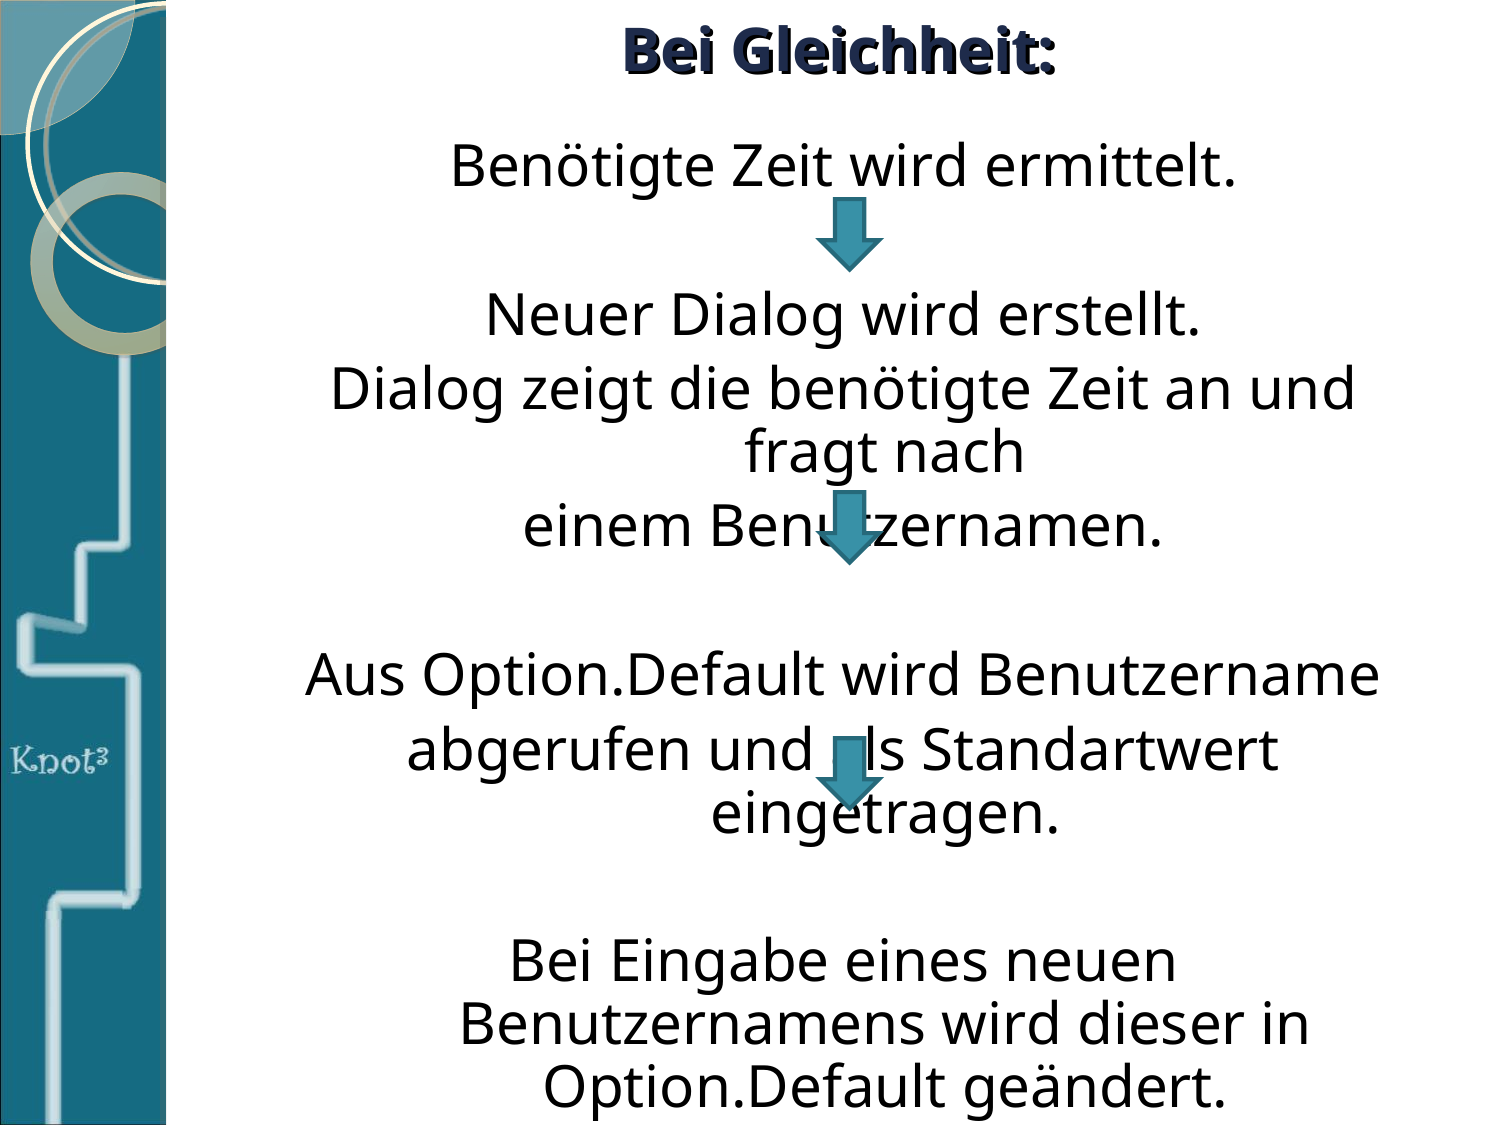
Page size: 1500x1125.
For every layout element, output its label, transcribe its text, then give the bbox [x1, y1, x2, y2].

text_box [820, 738, 879, 809]
text_box [820, 199, 879, 270]
picture [0, 11, 166, 1125]
text_box [820, 492, 879, 563]
picture [136, 0, 166, 4]
list Benötigte Zeit wird ermittelt. Neuer Dialog wird erstellt. Dialog zeigt die benötigte Zeit an und fragt nach einem Benutzernamen. Aus Option.Default wird Benutzername abgerufen und als Standartwert eingetragen. Bei Eingabe eines neuen Benutzernamens wird dieser in Option.Default geändert. [199, 46, 1430, 1026]
title Bei Gleichheit: [363, 0, 1313, 94]
